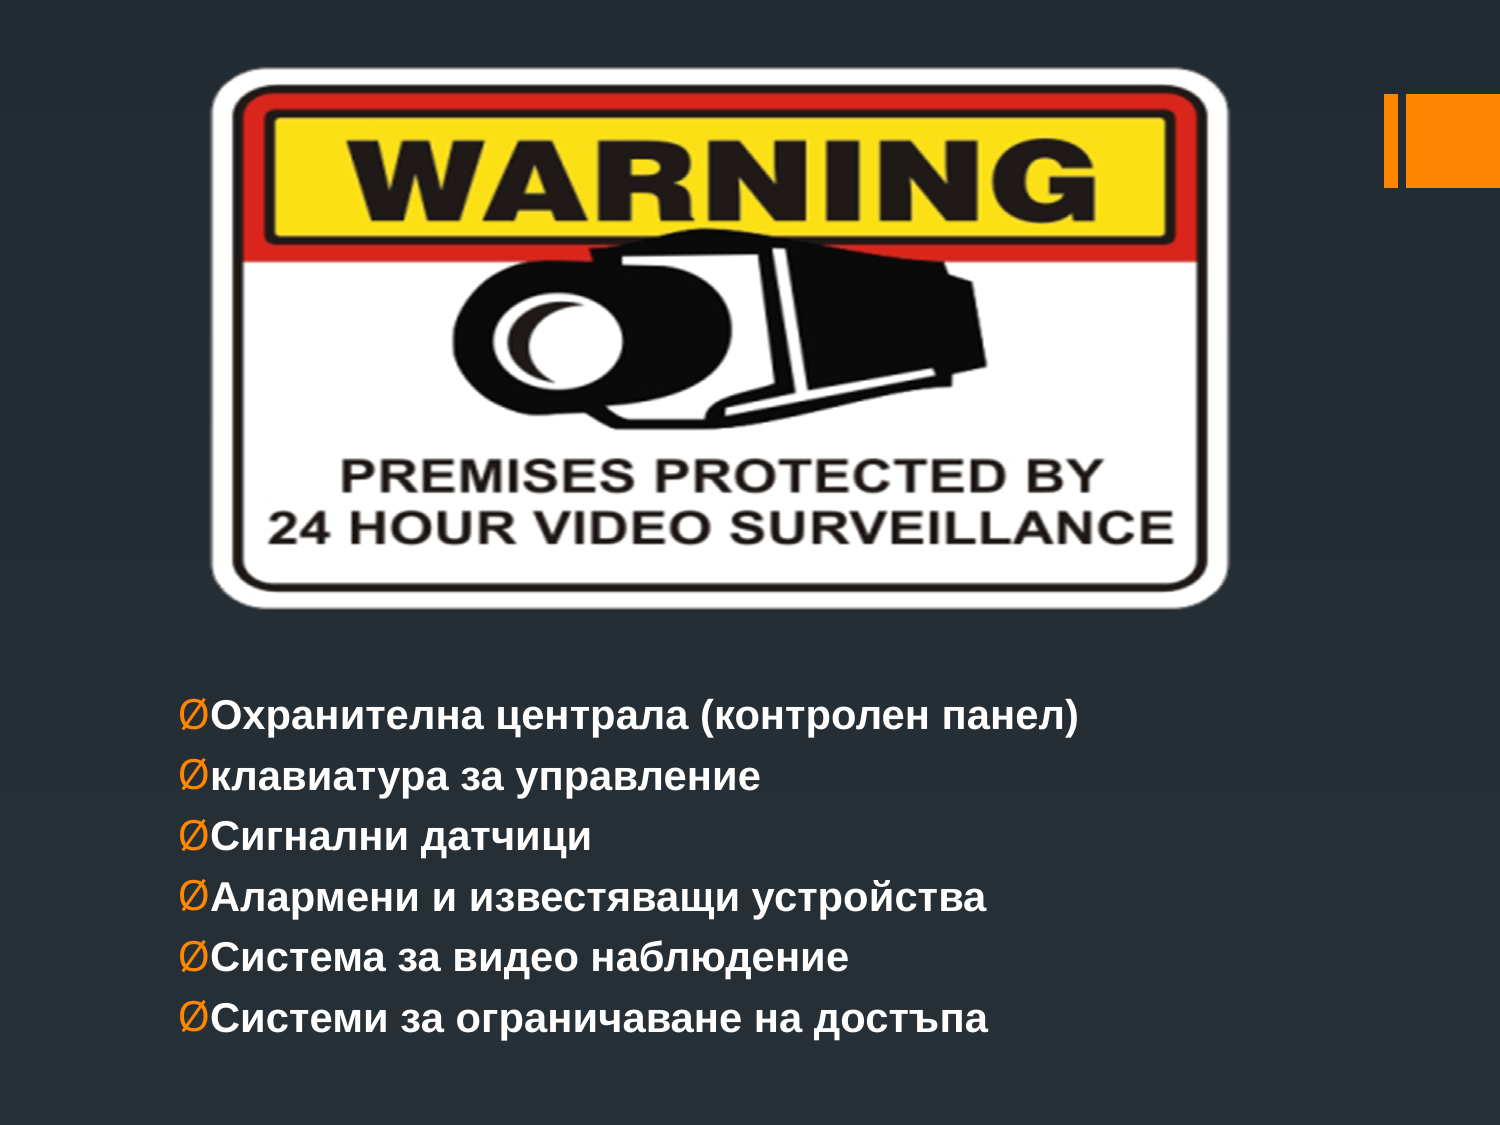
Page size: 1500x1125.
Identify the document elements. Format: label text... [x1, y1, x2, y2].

list Охранителна централа (контролен панел) клавиатура за управление Сигнални датчици Алармени и известяващи устройства Система за видео наблюдение Системи за ограничаване на достъпа [147, 680, 1348, 1125]
picture [194, 54, 1247, 622]
